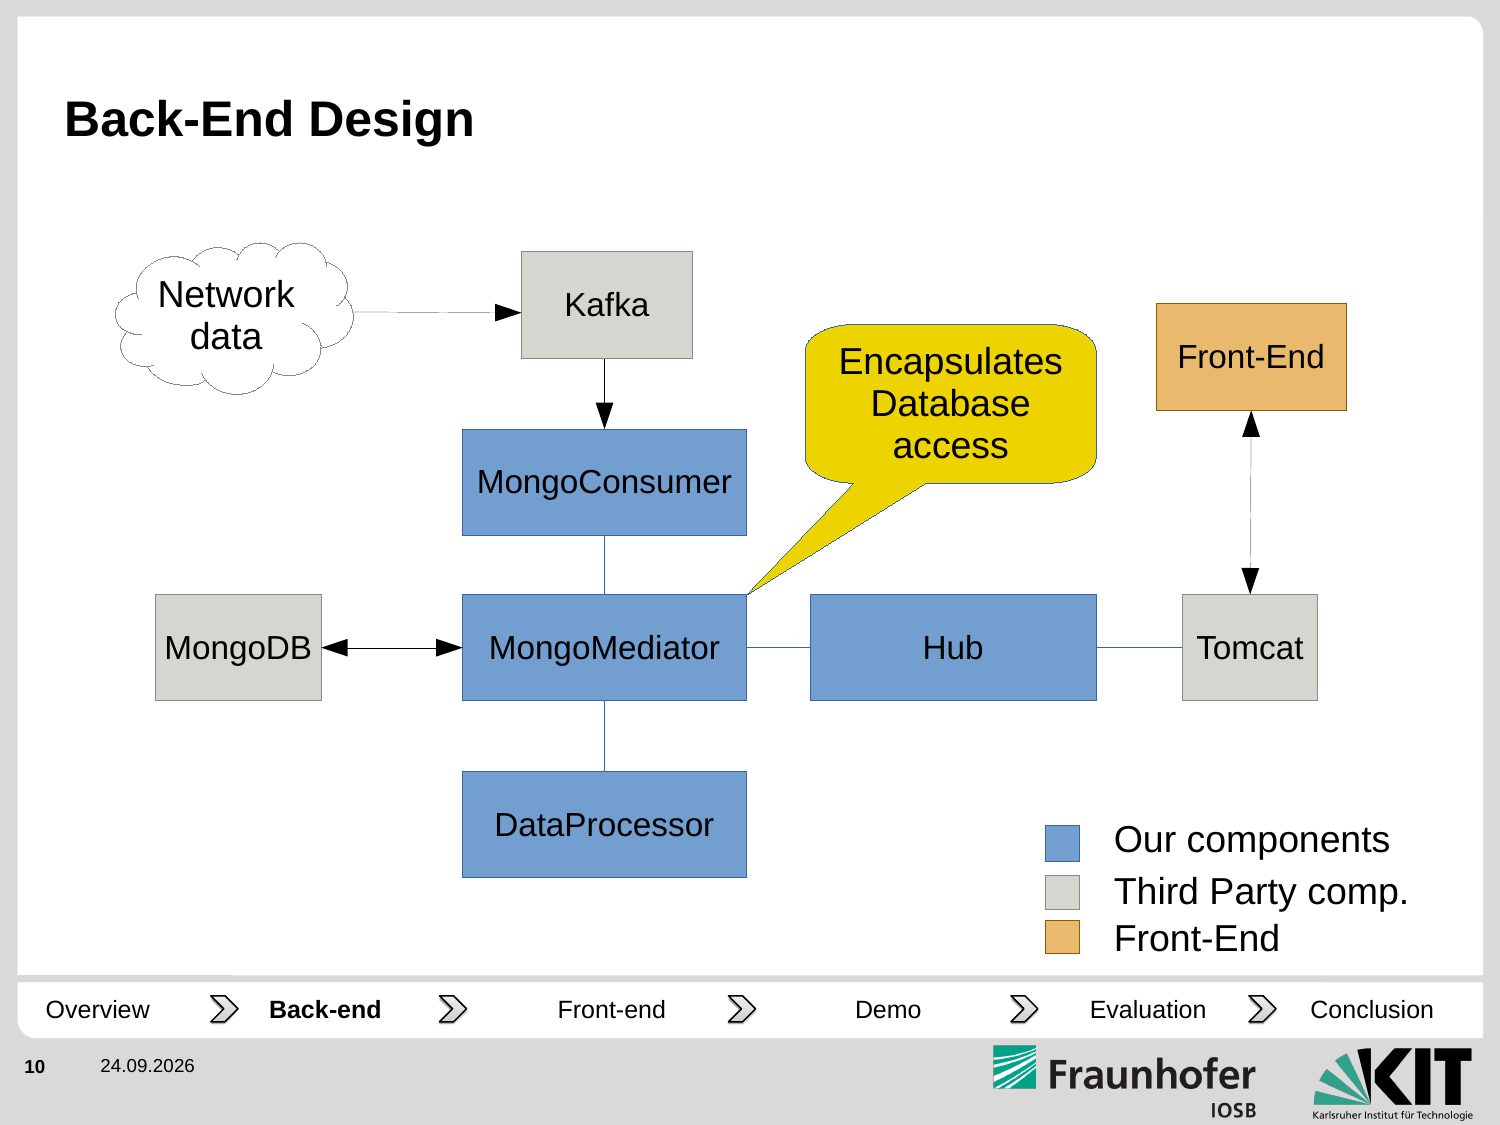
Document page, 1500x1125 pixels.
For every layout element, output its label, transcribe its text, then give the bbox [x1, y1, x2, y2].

text_box [1010, 995, 1038, 1022]
text_box Kafka [521, 251, 693, 359]
text_box MongoMediator [462, 594, 747, 701]
text_box Encapsulates Database access [745, 324, 1097, 597]
text_box [1045, 825, 1080, 862]
title Back-End Design [64, 54, 1198, 147]
text_box [210, 995, 238, 1022]
text_box Evaluation [1075, 986, 1222, 1031]
text_box Front-end [542, 986, 682, 1031]
text_box MongoConsumer [462, 429, 747, 536]
text_box [1045, 875, 1080, 910]
text_box Third Party comp. [1099, 863, 1425, 920]
text_box [728, 995, 756, 1022]
text_box [439, 995, 467, 1022]
text_box Demo [840, 986, 937, 1031]
text_box [1045, 920, 1080, 954]
text_box Tomcat [1182, 594, 1318, 701]
text_box Network data [115, 242, 354, 395]
text_box [1248, 995, 1277, 1022]
picture [0, 0, 1500, 1125]
text_box Front-End [1156, 303, 1347, 411]
text_box Overview [30, 986, 194, 1031]
text_box Hub [810, 594, 1097, 701]
text_box Front-End [1099, 910, 1296, 967]
text_box Our components [1099, 810, 1406, 863]
text_box DataProcessor [462, 771, 747, 878]
text_box 17.04.2019 [100, 1053, 272, 1113]
text_box Back-end [254, 986, 418, 1031]
text_box Conclusion [1295, 986, 1500, 1031]
text_box MongoDB [155, 594, 322, 701]
